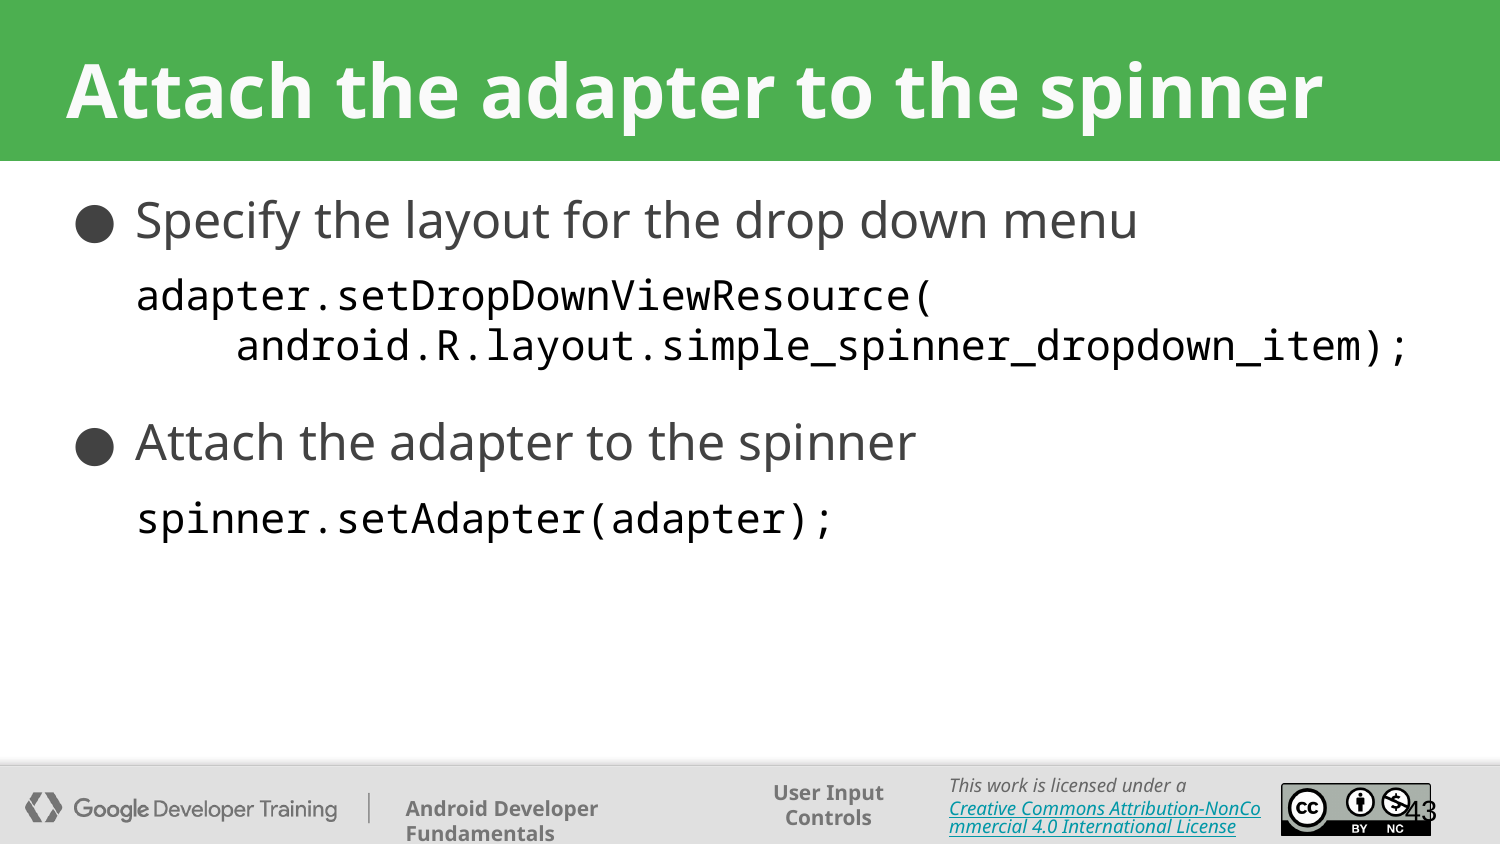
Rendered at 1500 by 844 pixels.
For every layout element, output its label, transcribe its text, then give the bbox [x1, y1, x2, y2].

picture [0, 161, 1500, 844]
title Attach the adapter to the spinner [51, 28, 1449, 122]
slide_number <number> [1389, 777, 1480, 842]
list Specify the layout for the drop down menu adapter.setDropDownViewResource( android.R.layout.simple_spinner_dropdown_item); Attach the adapter to the spinner spinner.setAdapter(adapter); [45, 173, 1475, 747]
